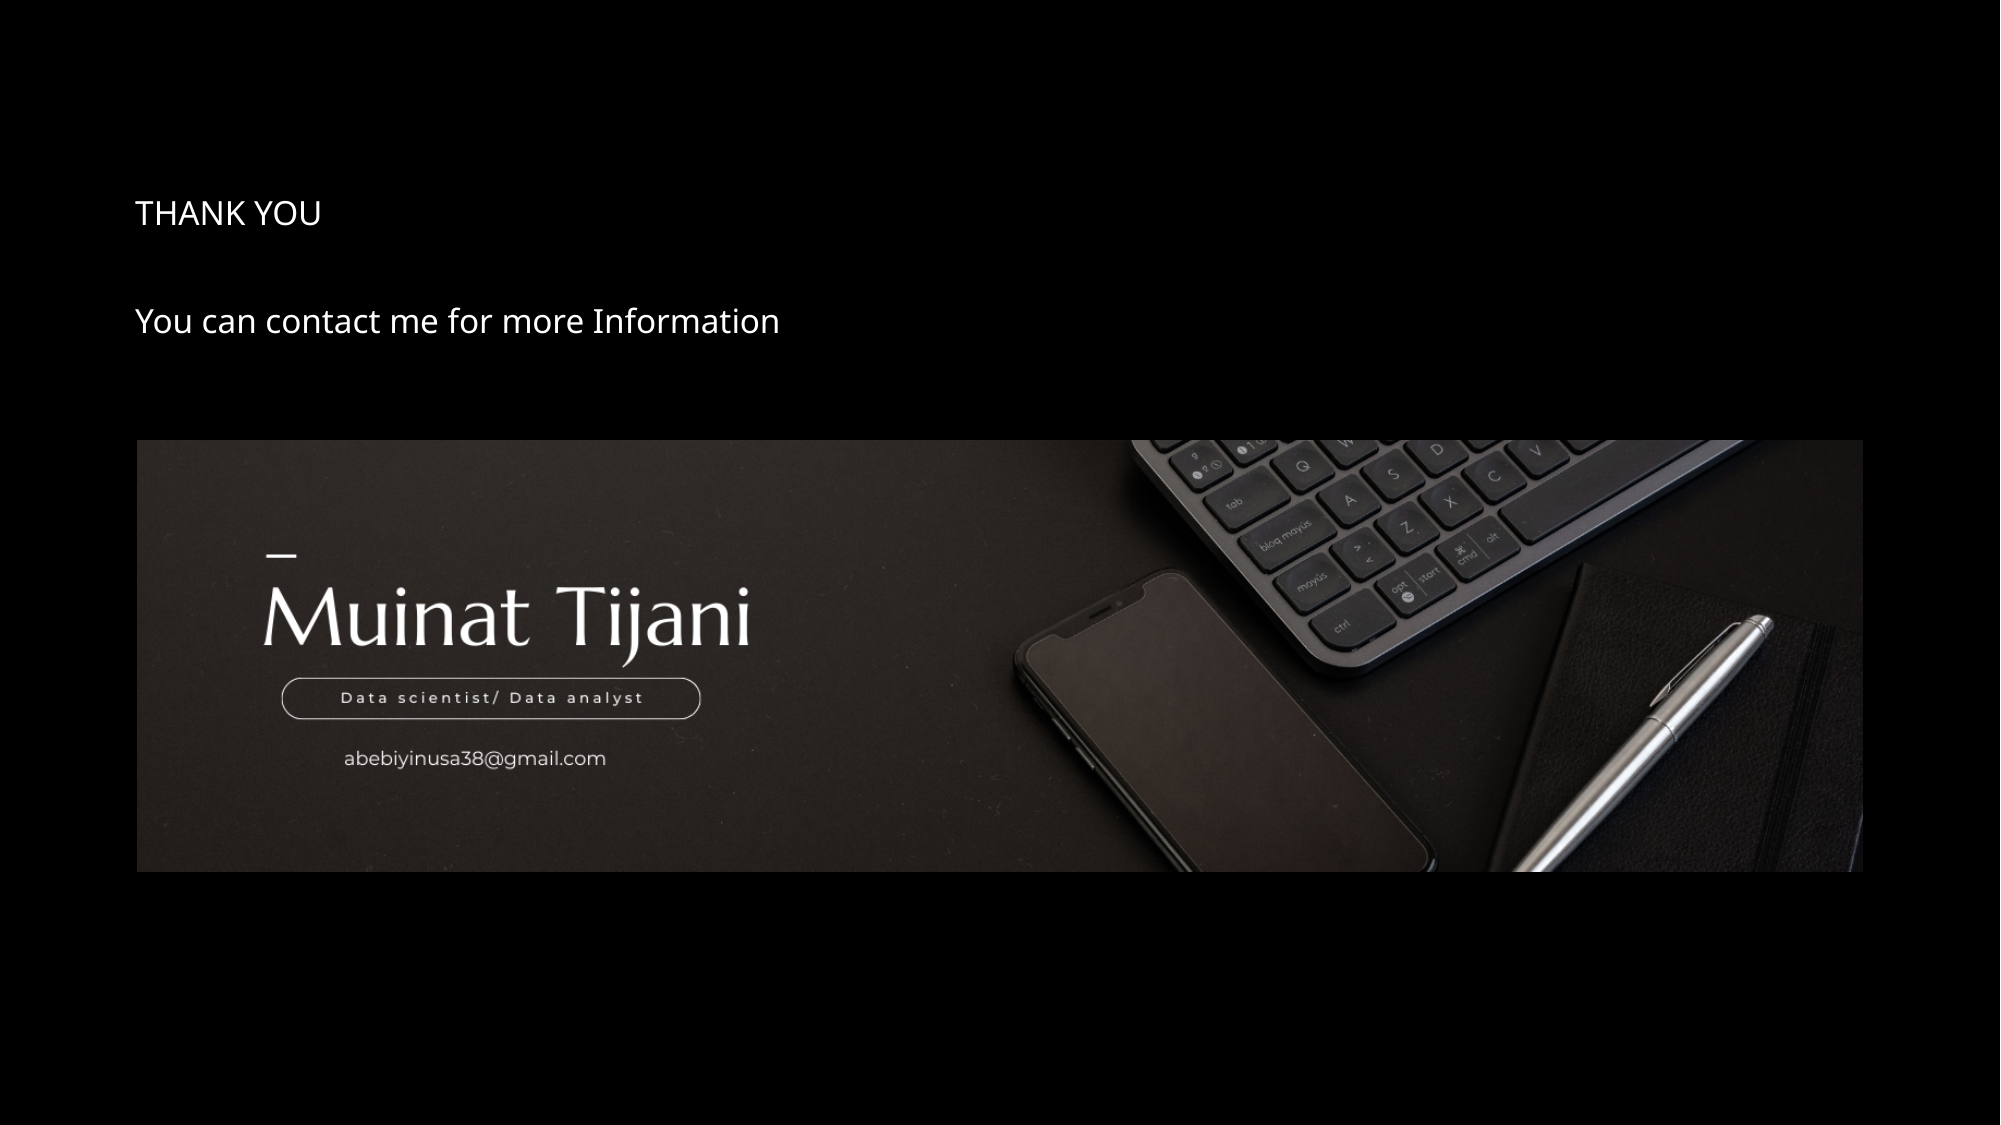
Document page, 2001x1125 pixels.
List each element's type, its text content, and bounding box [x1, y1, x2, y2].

title THANK YOU You can contact me for more Information [120, 187, 1880, 350]
picture [137, 440, 1863, 872]
